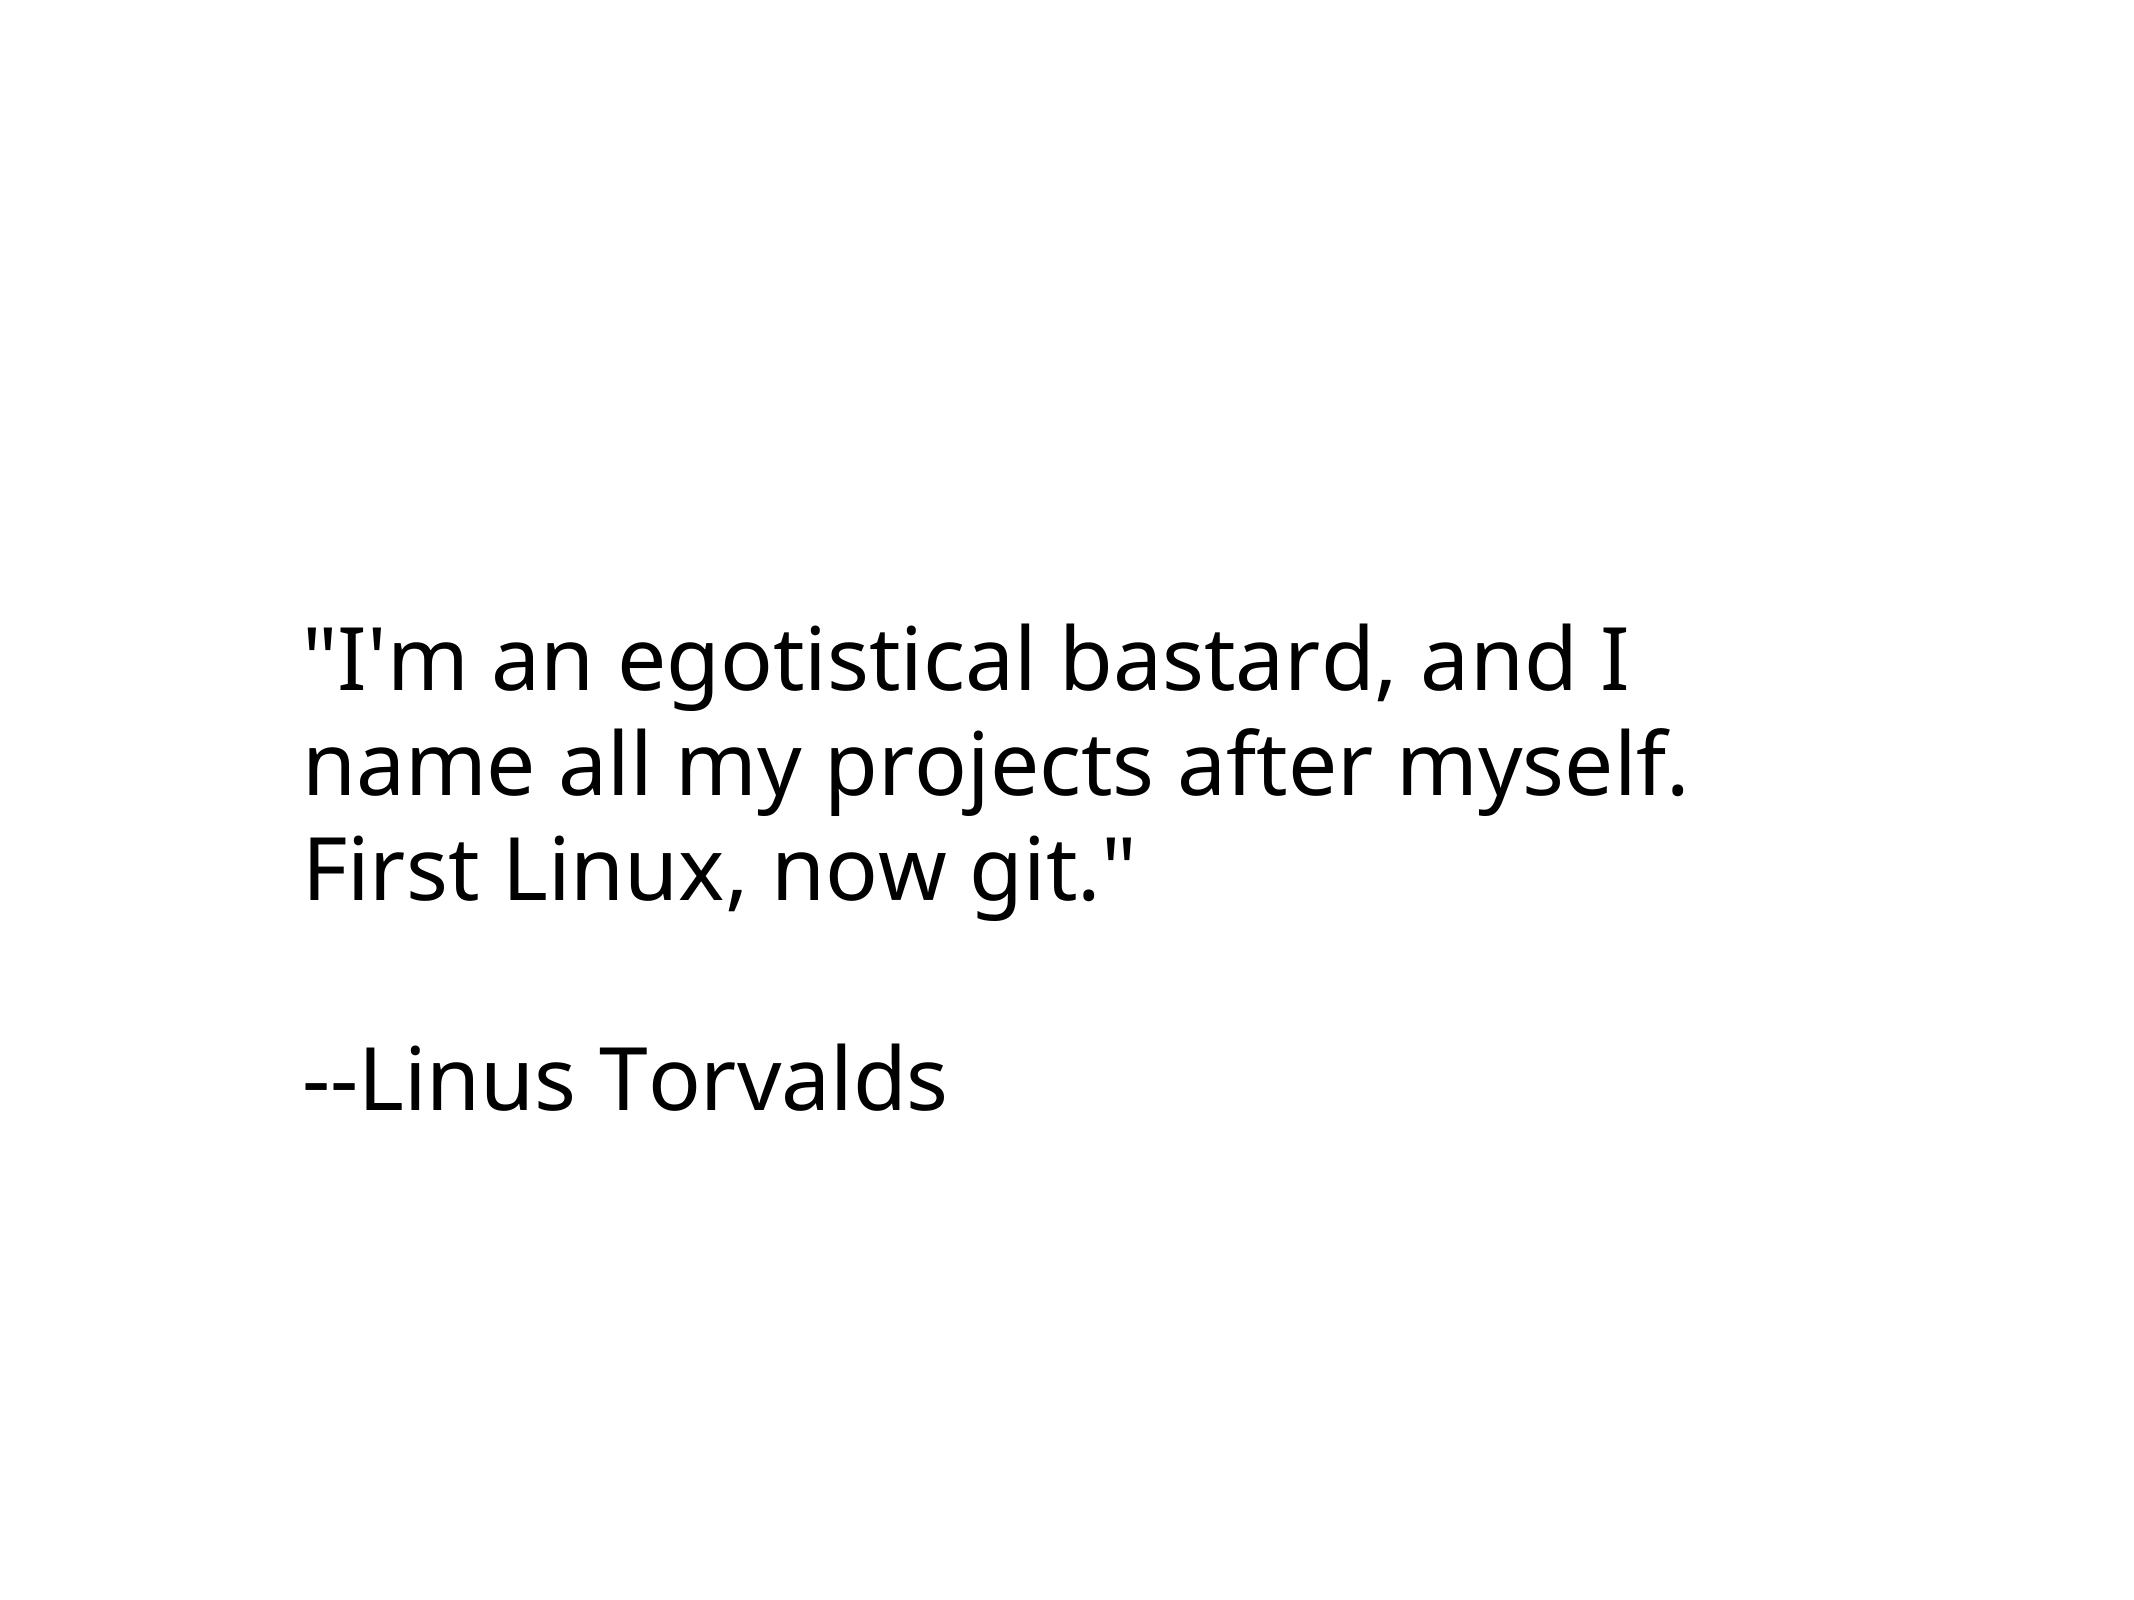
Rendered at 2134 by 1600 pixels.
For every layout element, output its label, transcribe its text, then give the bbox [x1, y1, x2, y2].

text_box "I'm an egotistical bastard, and I name all my projects after myself. First Linux, now git." --Linus Torvalds [302, 602, 1746, 1130]
